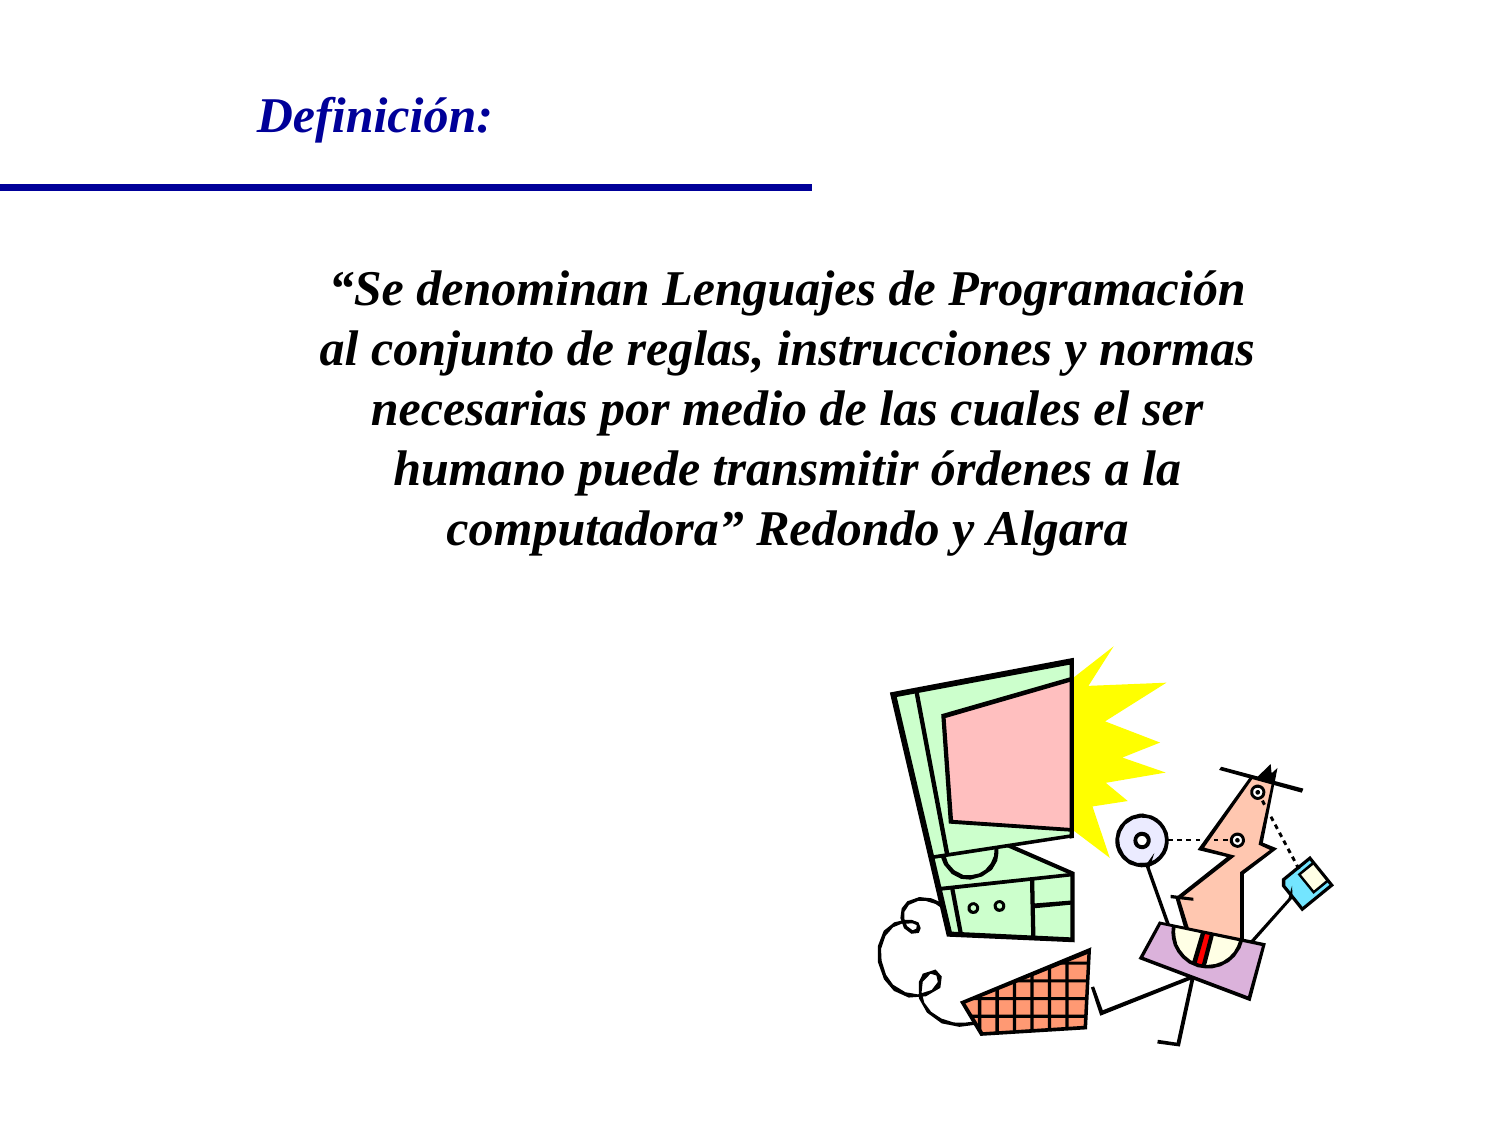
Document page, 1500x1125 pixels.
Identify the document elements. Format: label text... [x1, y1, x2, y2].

text_box “Se denominan Lenguajes de Programación al conjunto de reglas, instrucciones y normas necesarias por medio de las cuales el ser humano puede transmitir órdenes a la computadora” Redondo y Algara [300, 247, 1276, 564]
text_box Definición: [125, 74, 626, 151]
picture [877, 643, 1338, 1051]
